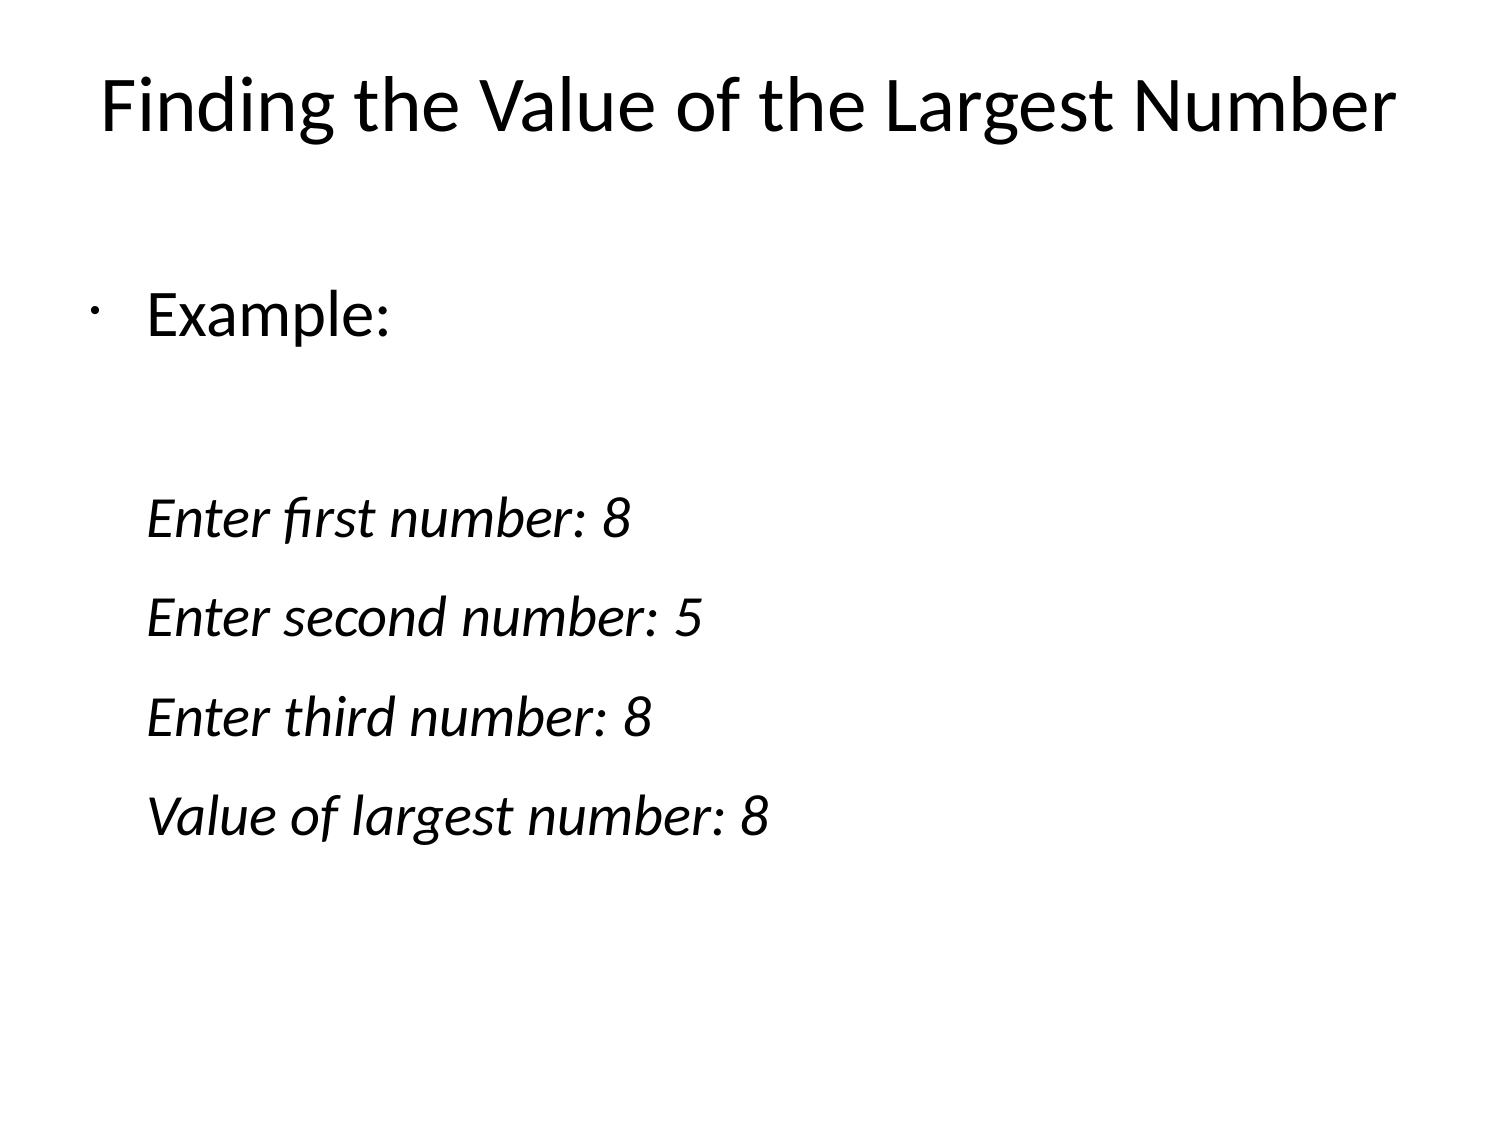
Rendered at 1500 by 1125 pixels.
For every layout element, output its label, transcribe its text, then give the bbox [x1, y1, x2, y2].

title Finding the Value of the Largest Number [75, 45, 1425, 233]
list Example: Enter first number: 8 Enter second number: 5 Enter third number: 8 Value of largest number: 8 [75, 262, 1450, 1005]
